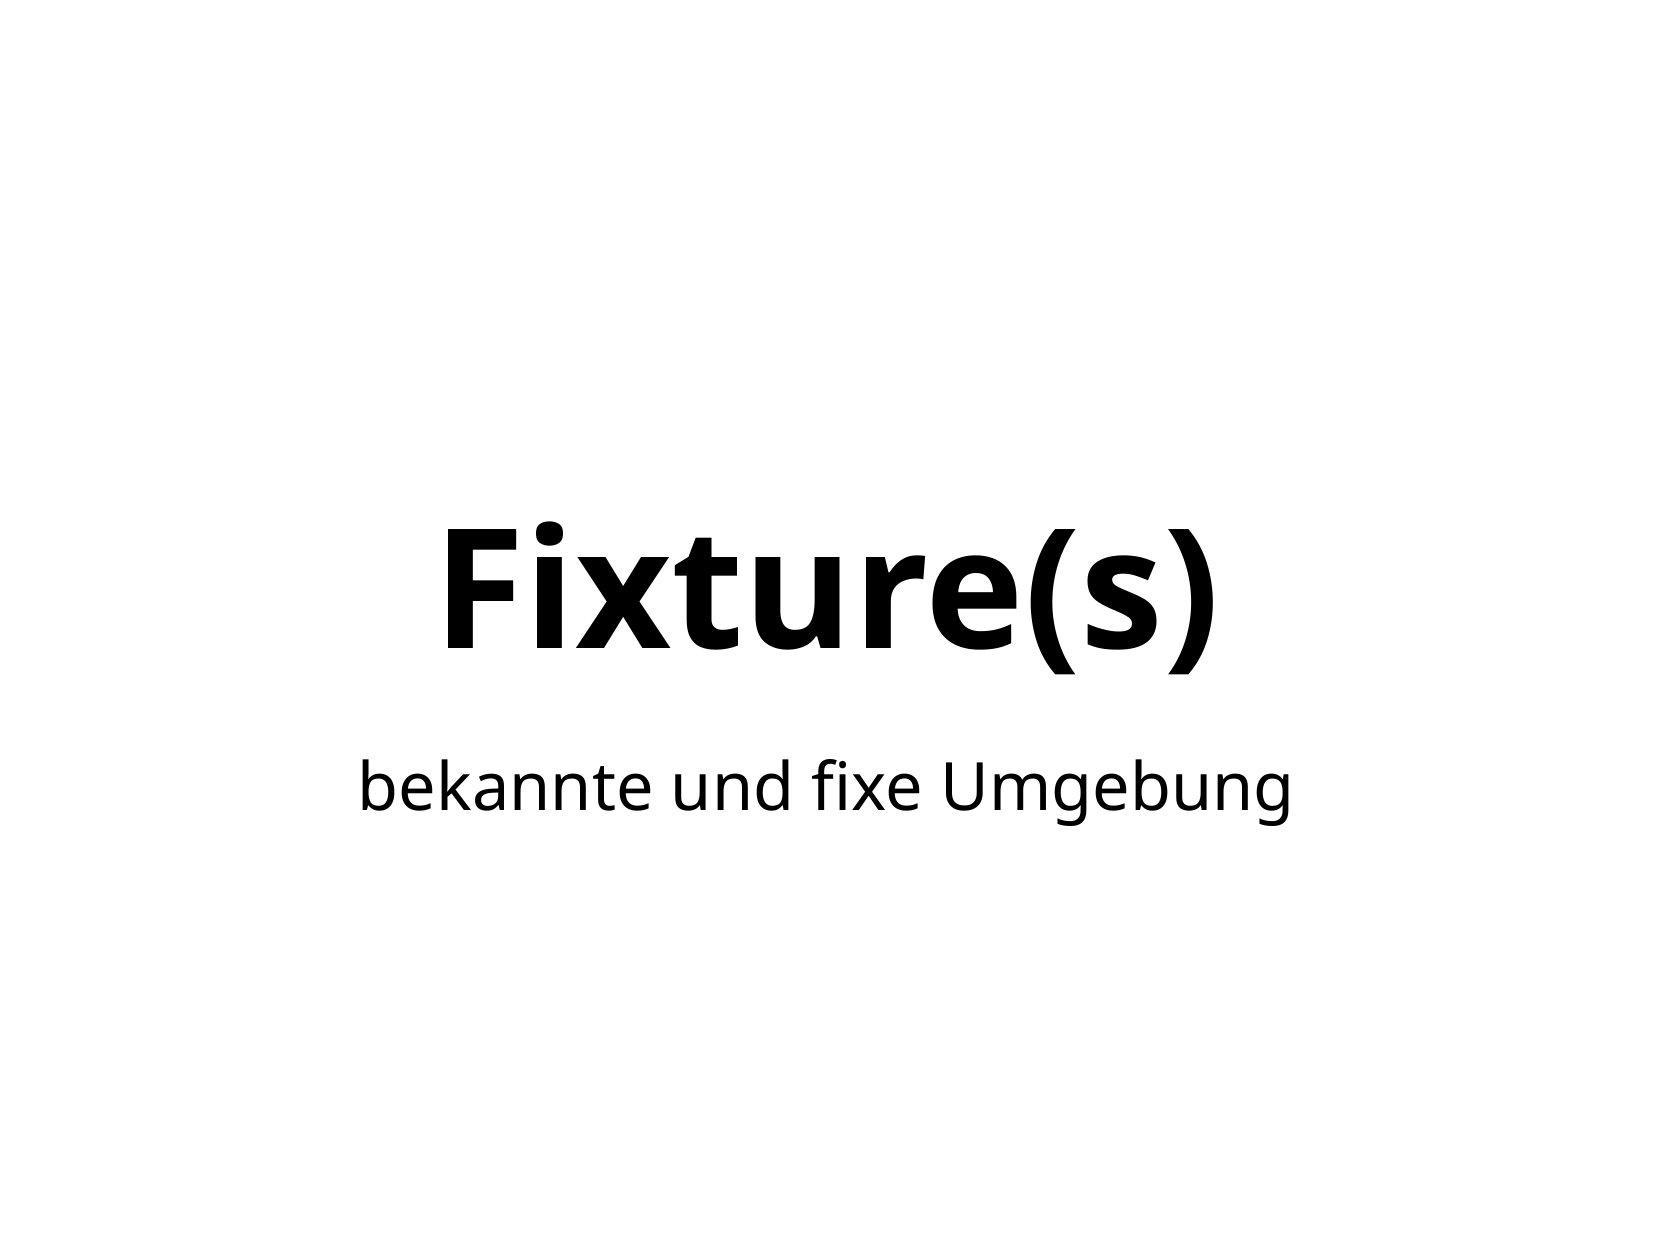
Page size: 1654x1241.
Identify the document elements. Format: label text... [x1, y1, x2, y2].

title Fixture(s) [82, 487, 1571, 681]
title bekannte und fixe Umgebung [82, 688, 1571, 881]
